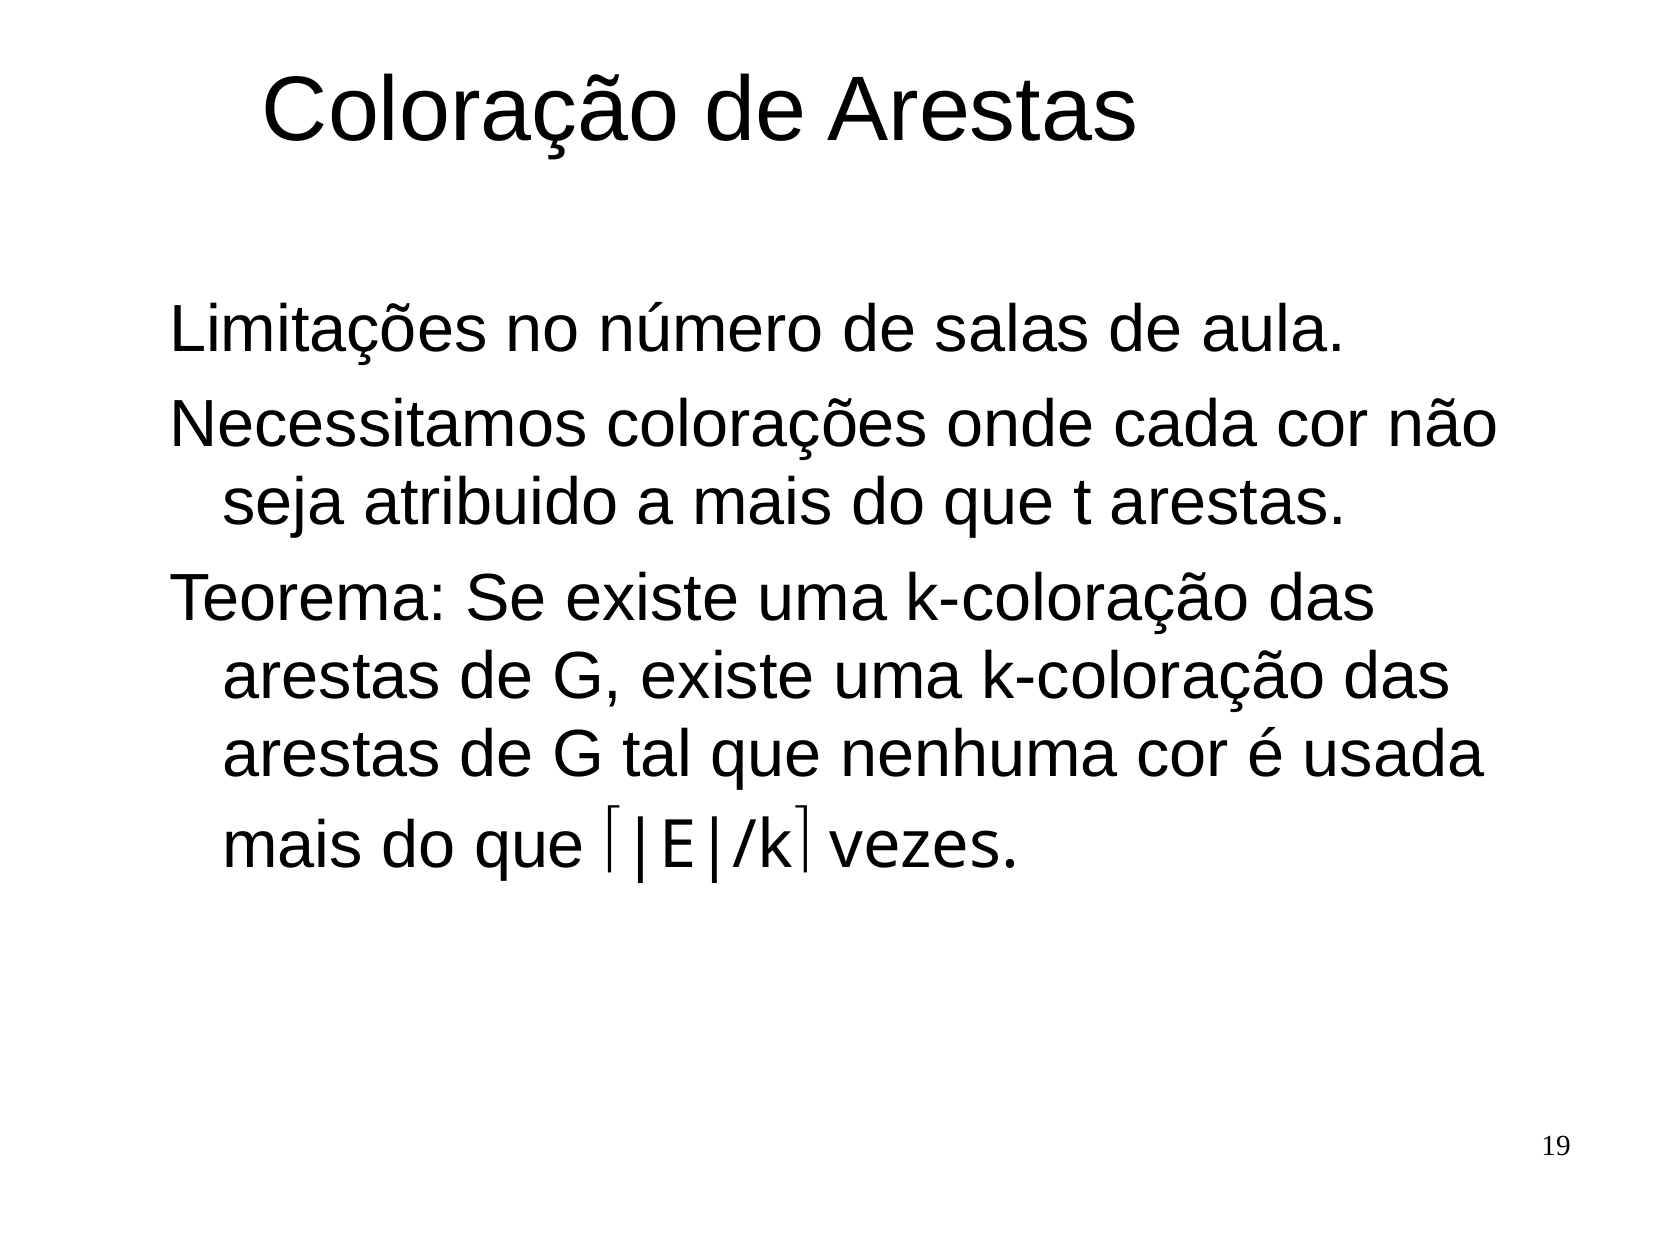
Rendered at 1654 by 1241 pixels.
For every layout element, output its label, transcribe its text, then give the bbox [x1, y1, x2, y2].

list Limitações no número de salas de aula. Necessitamos colorações onde cada cor não seja atribuido a mais do que t arestas. Teorema: Se existe uma k-coloração das arestas de G, existe uma k-coloração das arestas de G tal que nenhuma cor é usada mais do que |E|/k vezes. [151, 289, 1598, 1057]
title Coloração de Arestas [261, 51, 1433, 165]
